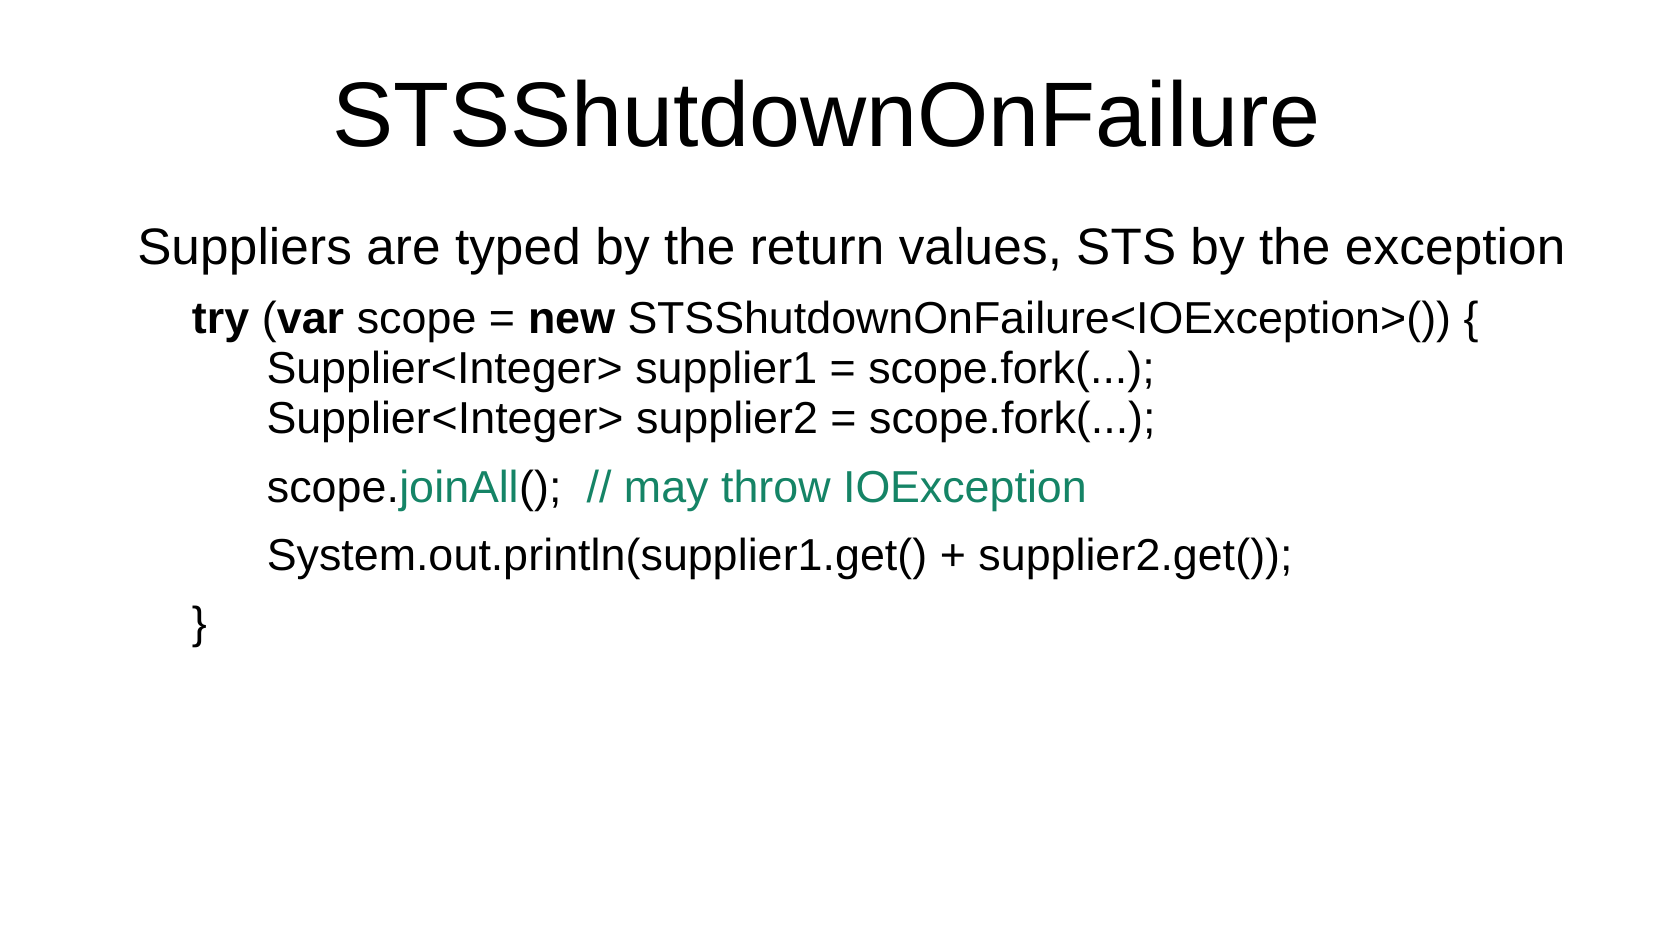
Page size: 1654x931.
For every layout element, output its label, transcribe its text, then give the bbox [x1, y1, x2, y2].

list Suppliers are typed by the return values, STS by the exception try (var scope = new STSShutdownOnFailure<IOException>()) { Supplier<Integer> supplier1 = scope.fork(...); Supplier<Integer> supplier2 = scope.fork(...); scope.joinAll(); // may throw IOException System.out.println(supplier1.get() + supplier2.get()); } [82, 217, 1571, 758]
title STSShutdownOnFailure [82, 37, 1571, 193]
